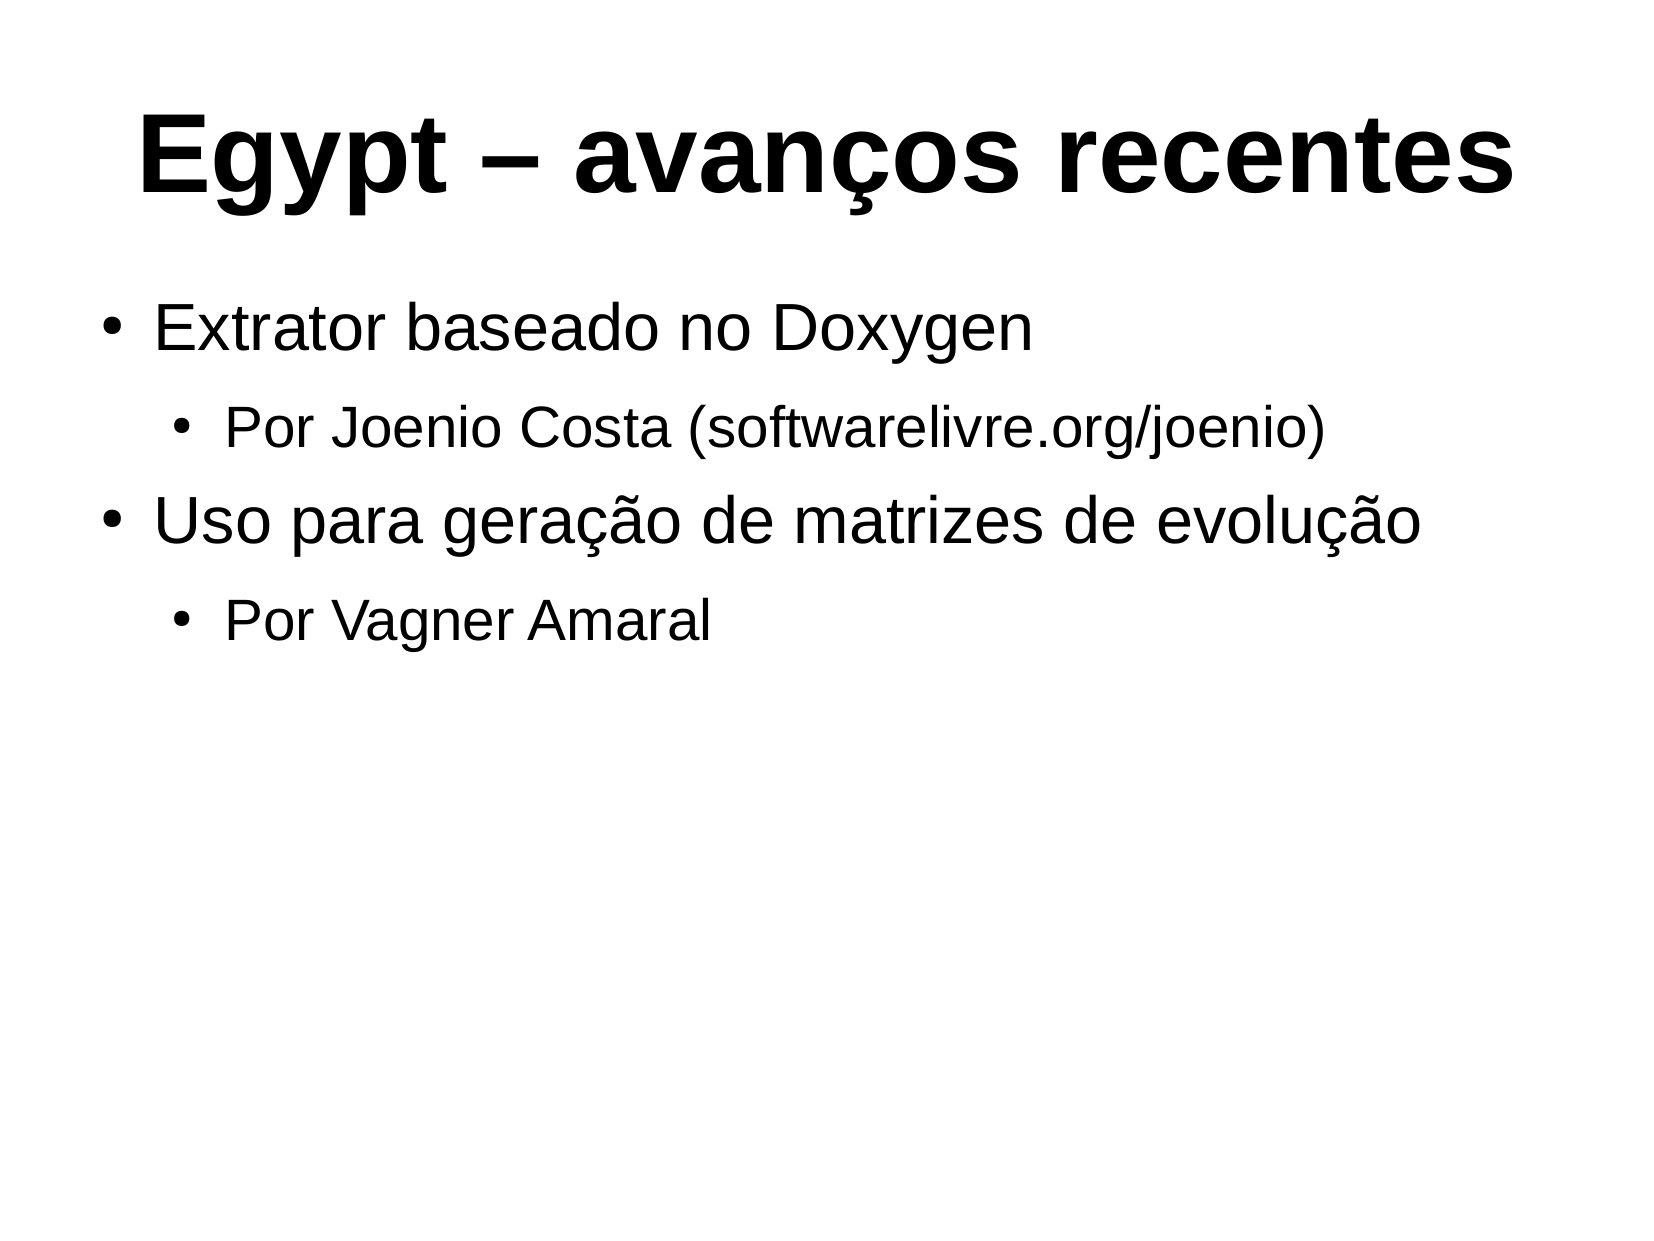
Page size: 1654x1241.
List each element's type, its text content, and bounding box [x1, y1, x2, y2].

title Egypt – avanços recentes [82, 56, 1571, 250]
list Extrator baseado no Doxygen Por Joenio Costa (softwarelivre.org/joenio) Uso para geração de matrizes de evolução Por Vagner Amaral [82, 290, 1571, 1109]
